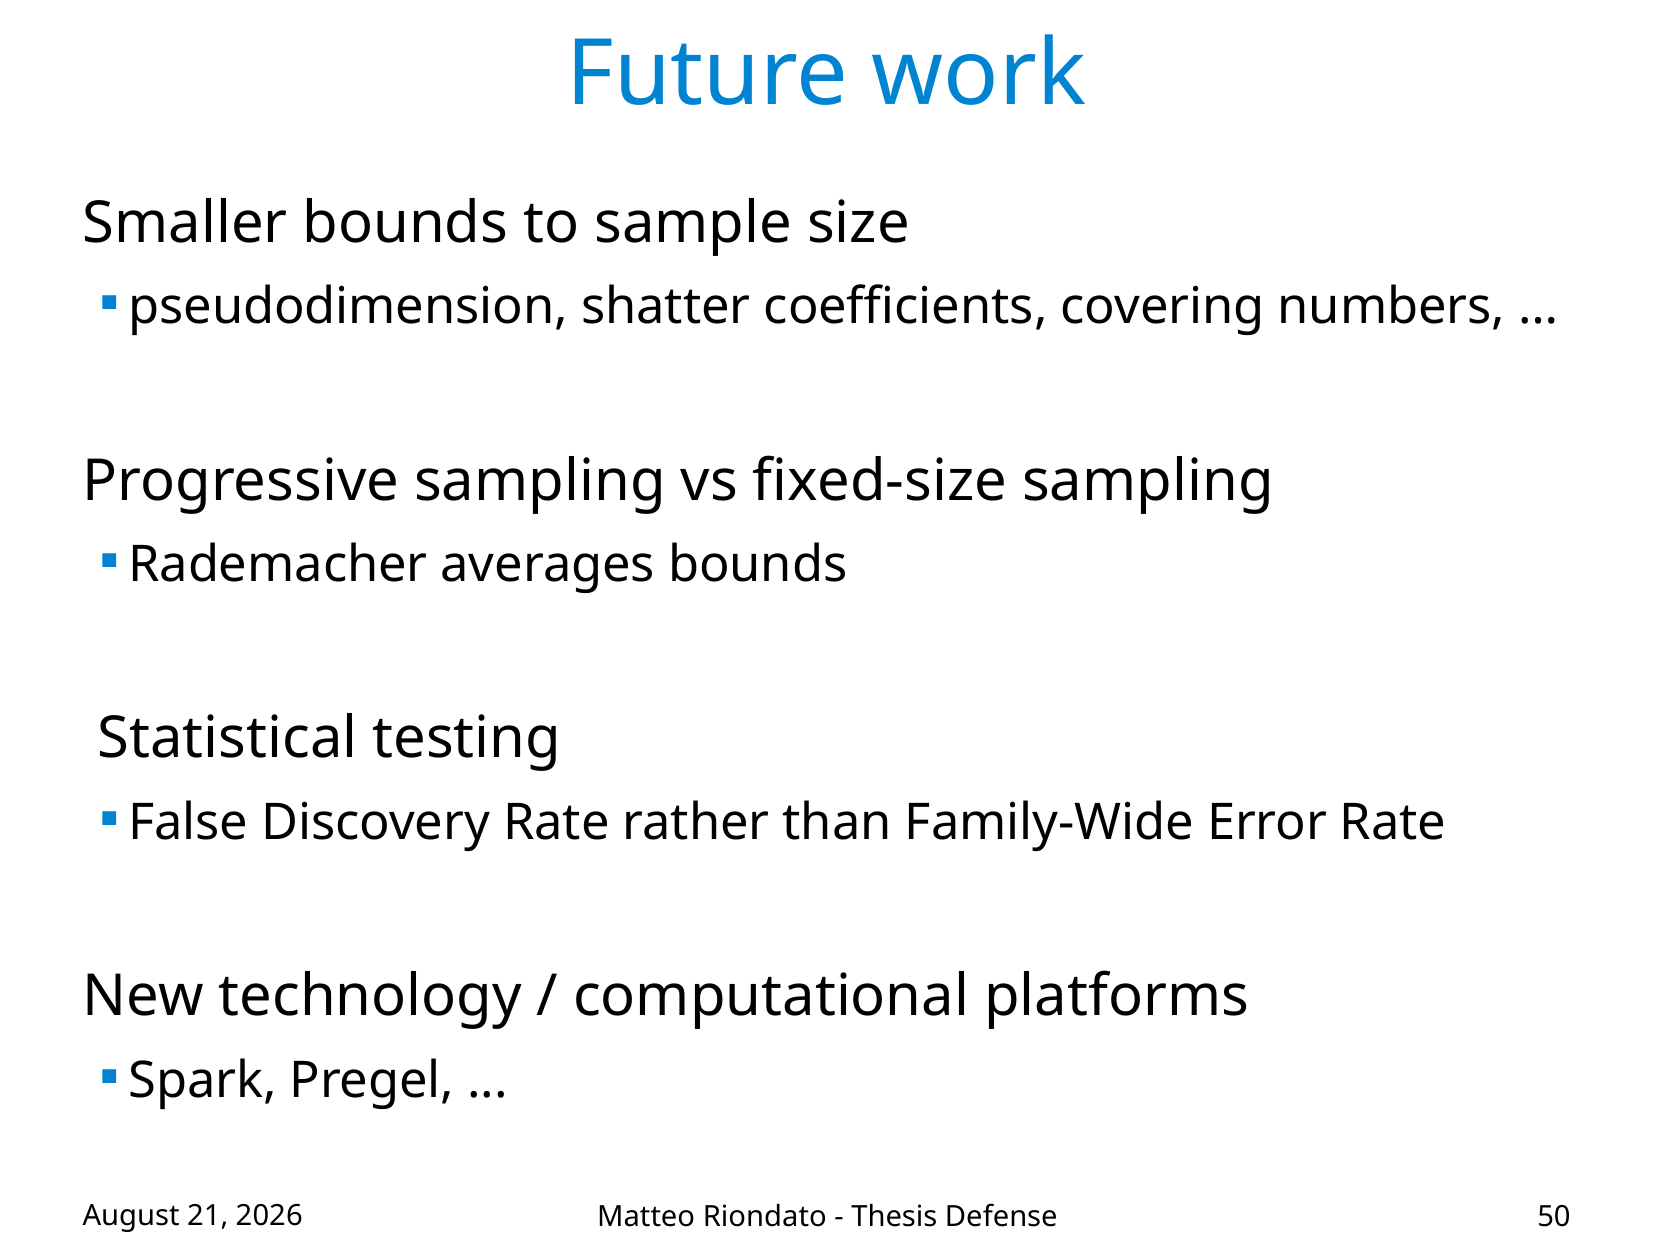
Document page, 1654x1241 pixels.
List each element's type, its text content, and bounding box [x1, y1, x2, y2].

list Smaller bounds to sample size pseudodimension, shatter coefficients, covering numbers, … Progressive sampling vs fixed-size sampling Rademacher averages bounds Statistical testing False Discovery Rate rather than Family-Wide Error Rate New technology / computational platforms Spark, Pregel, ... [82, 180, 1571, 1186]
title Future work [82, 0, 1571, 139]
